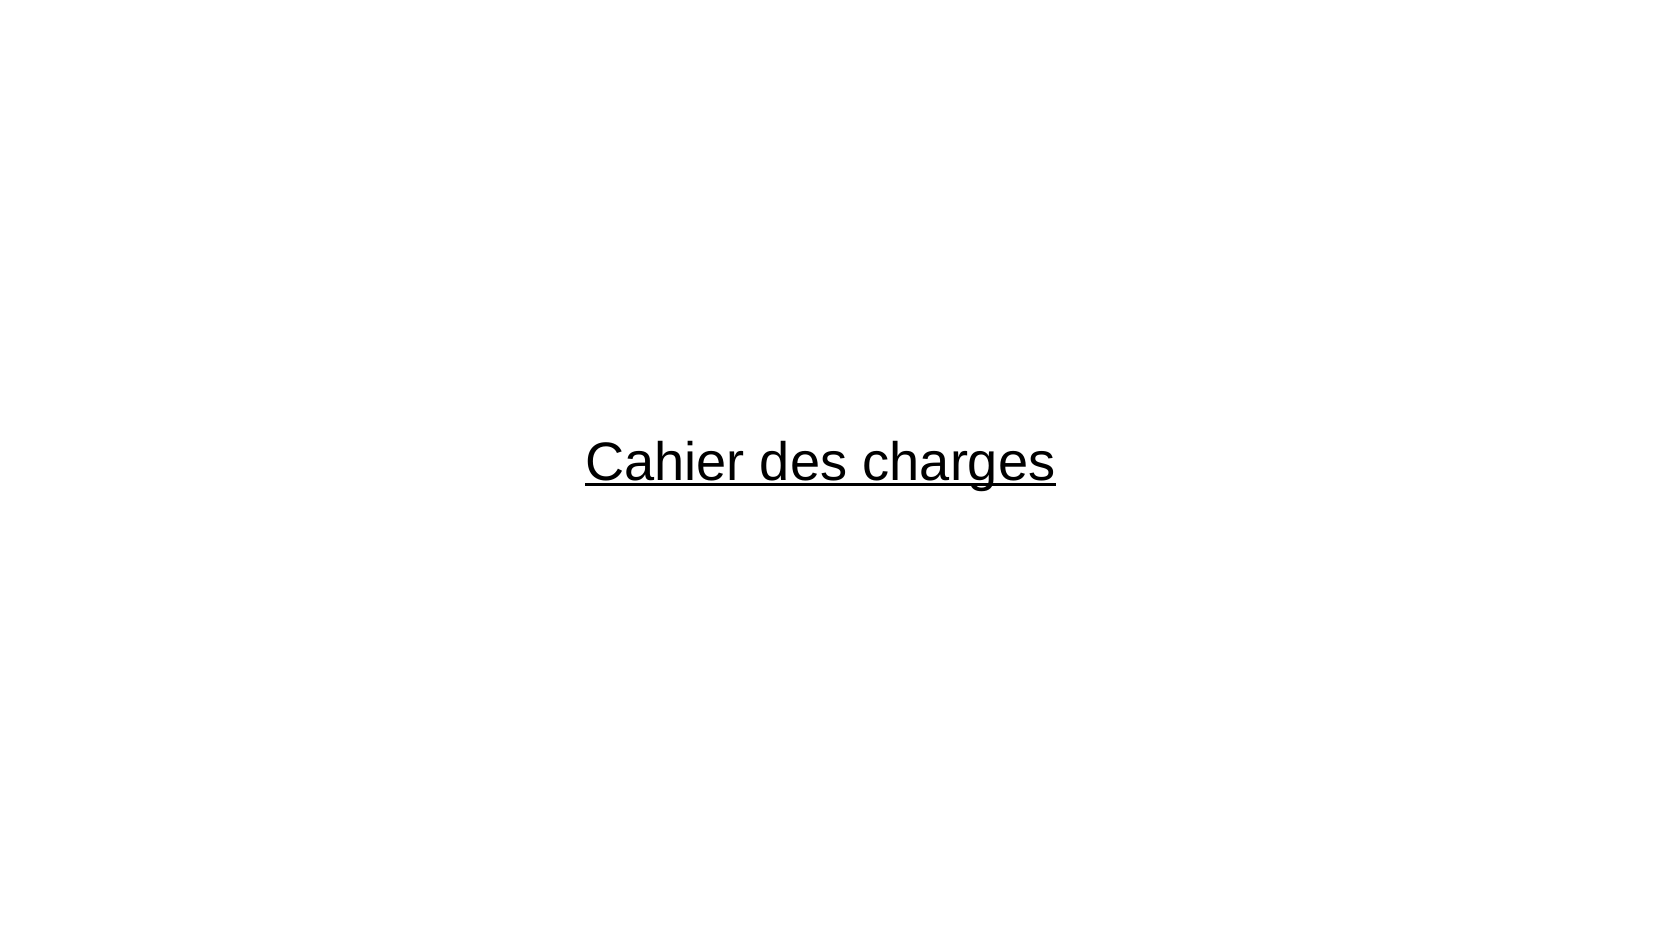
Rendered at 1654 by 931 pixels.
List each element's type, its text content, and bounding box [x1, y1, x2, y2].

title Cahier des charges [76, 383, 1565, 540]
